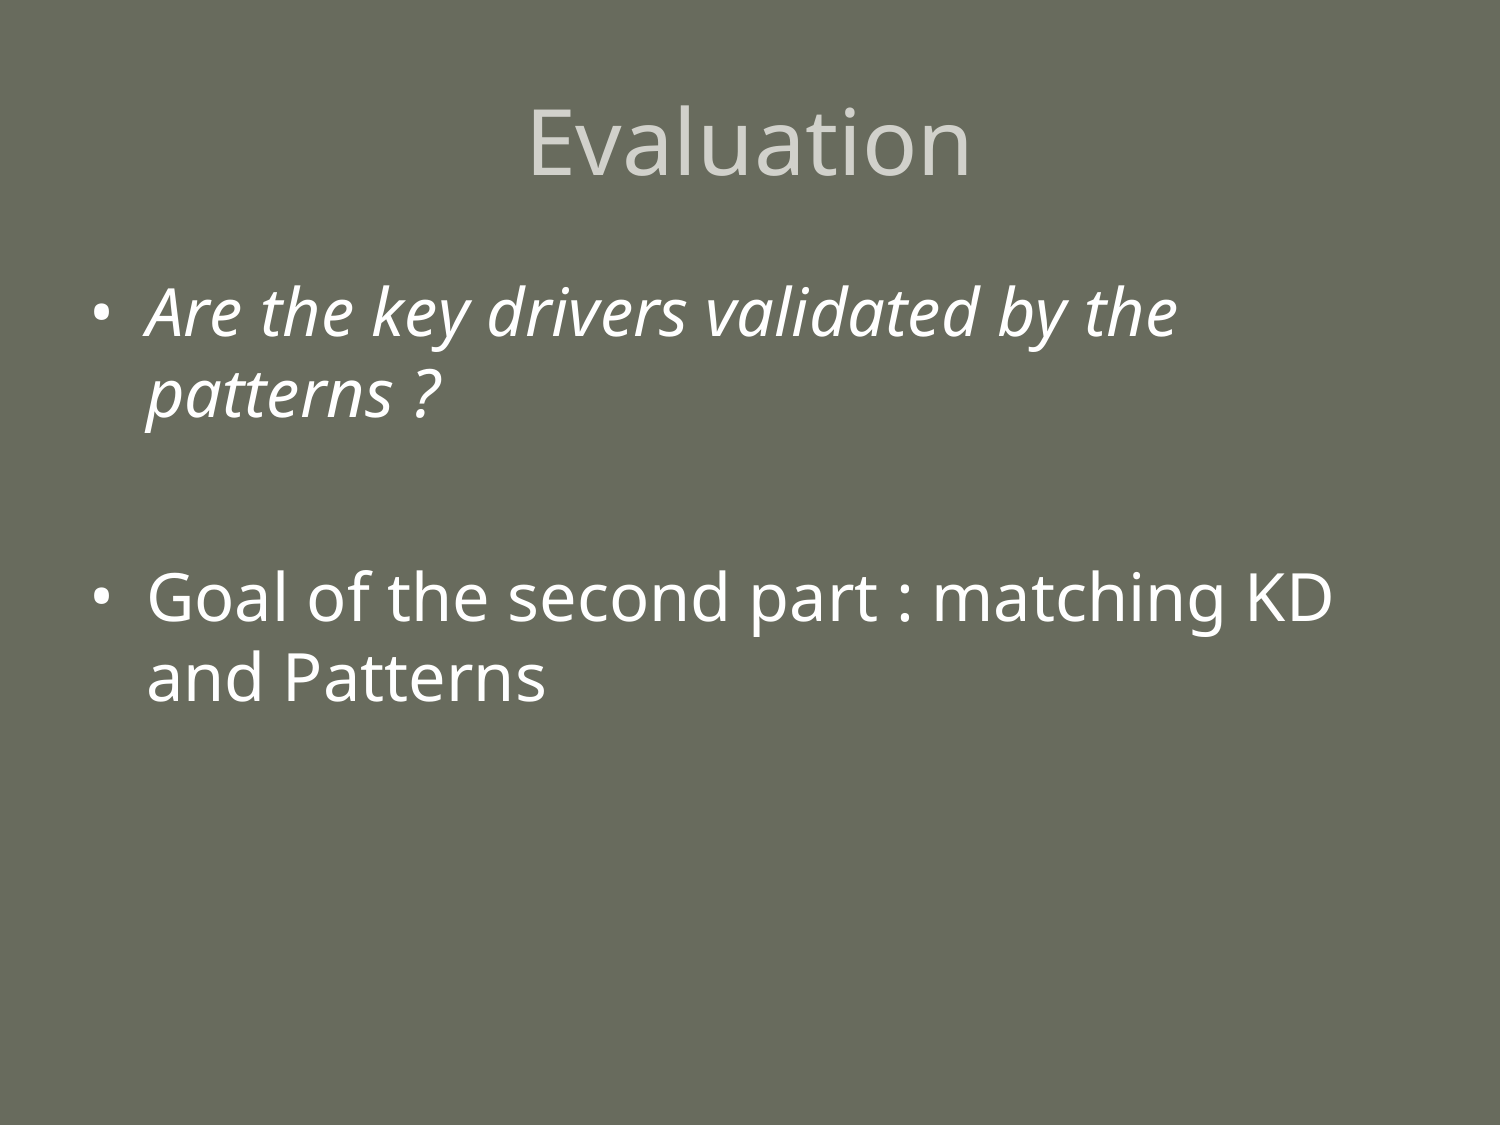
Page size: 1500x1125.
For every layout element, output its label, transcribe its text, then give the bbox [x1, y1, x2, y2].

title Evaluation [75, 45, 1426, 233]
list Are the key drivers validated by the patterns ? Goal of the second part : matching KD and Patterns [75, 262, 1426, 1005]
